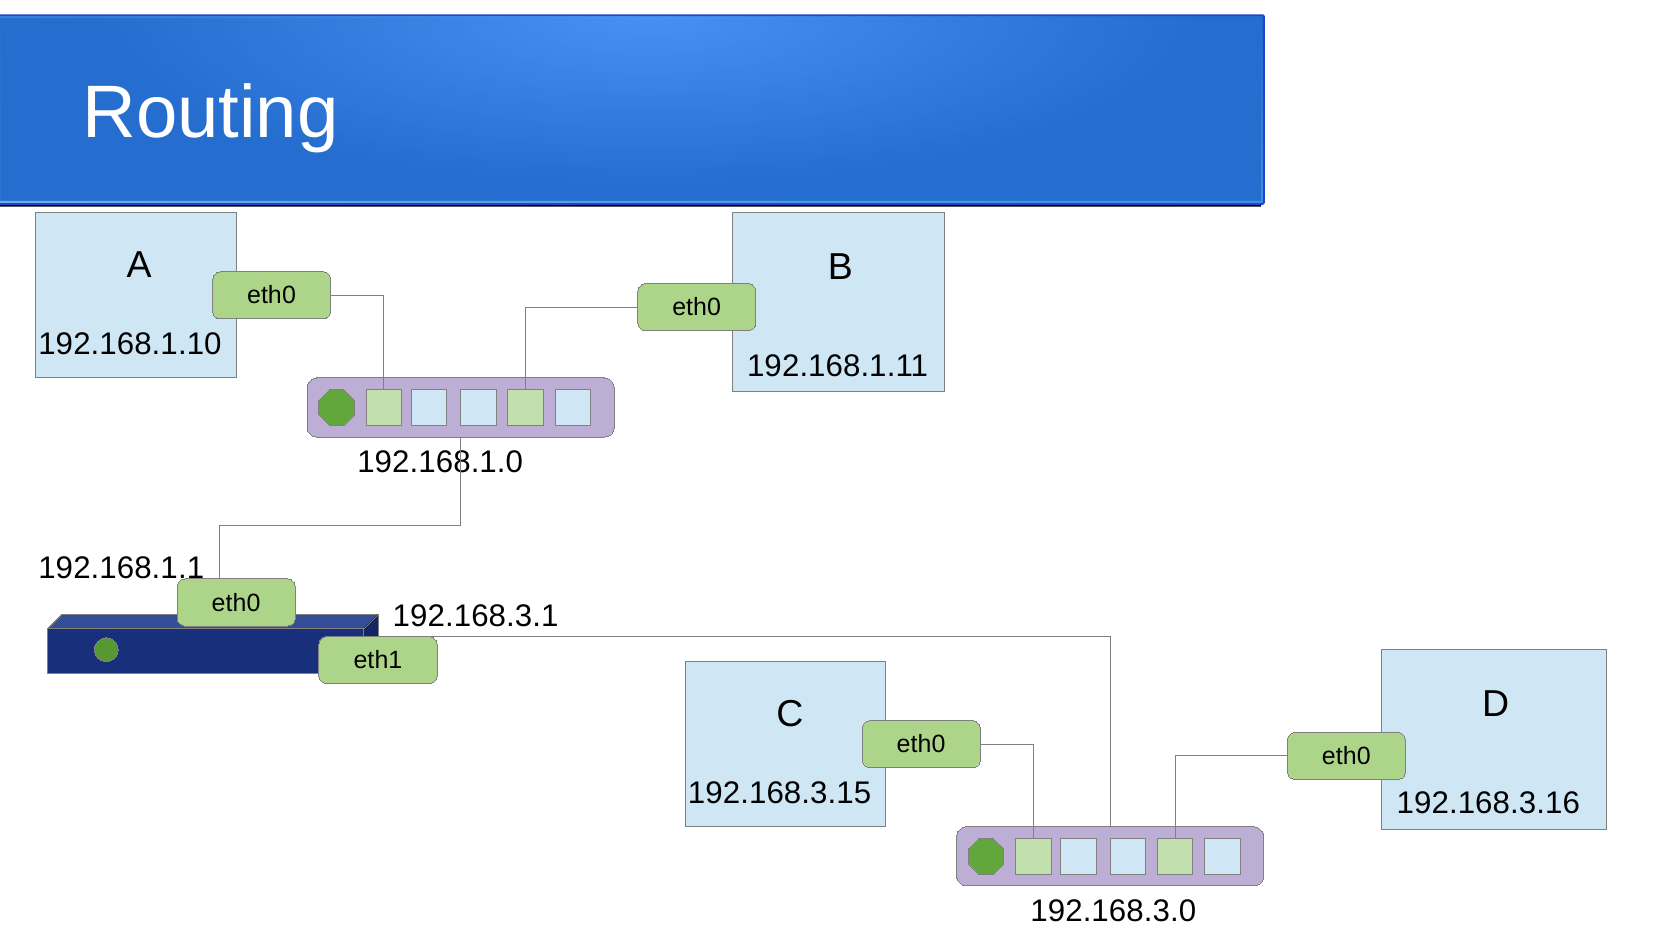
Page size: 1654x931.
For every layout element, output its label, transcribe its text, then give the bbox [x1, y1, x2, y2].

text_box eth0 [212, 271, 331, 319]
text_box 192.168.1.11 [732, 340, 945, 402]
text_box 192.168.1.0 [342, 437, 460, 497]
text_box [307, 377, 615, 438]
text_box A [111, 236, 160, 318]
text_box eth0 [637, 283, 756, 331]
text_box 192.168.1.1 [23, 543, 272, 603]
text_box 192.168.3.0 [1015, 885, 1264, 931]
text_box [732, 212, 945, 340]
text_box 192.168.3.1 [377, 590, 626, 650]
title Routing [82, 35, 1235, 189]
text_box 192.168.1.10 [23, 318, 272, 378]
text_box 192.168.3.16 [1381, 777, 1607, 863]
text_box 192.168.1.0 [461, 437, 591, 497]
text_box eth0 [862, 720, 981, 768]
text_box [35, 212, 237, 318]
text_box eth0 [177, 578, 296, 627]
text_box B [813, 238, 864, 296]
text_box [685, 661, 886, 767]
text_box eth0 [1287, 732, 1406, 780]
text_box D [1467, 675, 1521, 733]
text_box 192.168.3.15 [673, 767, 922, 827]
text_box [1381, 649, 1607, 777]
text_box eth1 [318, 636, 438, 684]
text_box C [761, 685, 810, 767]
text_box [956, 826, 1264, 886]
text_box [47, 615, 377, 674]
